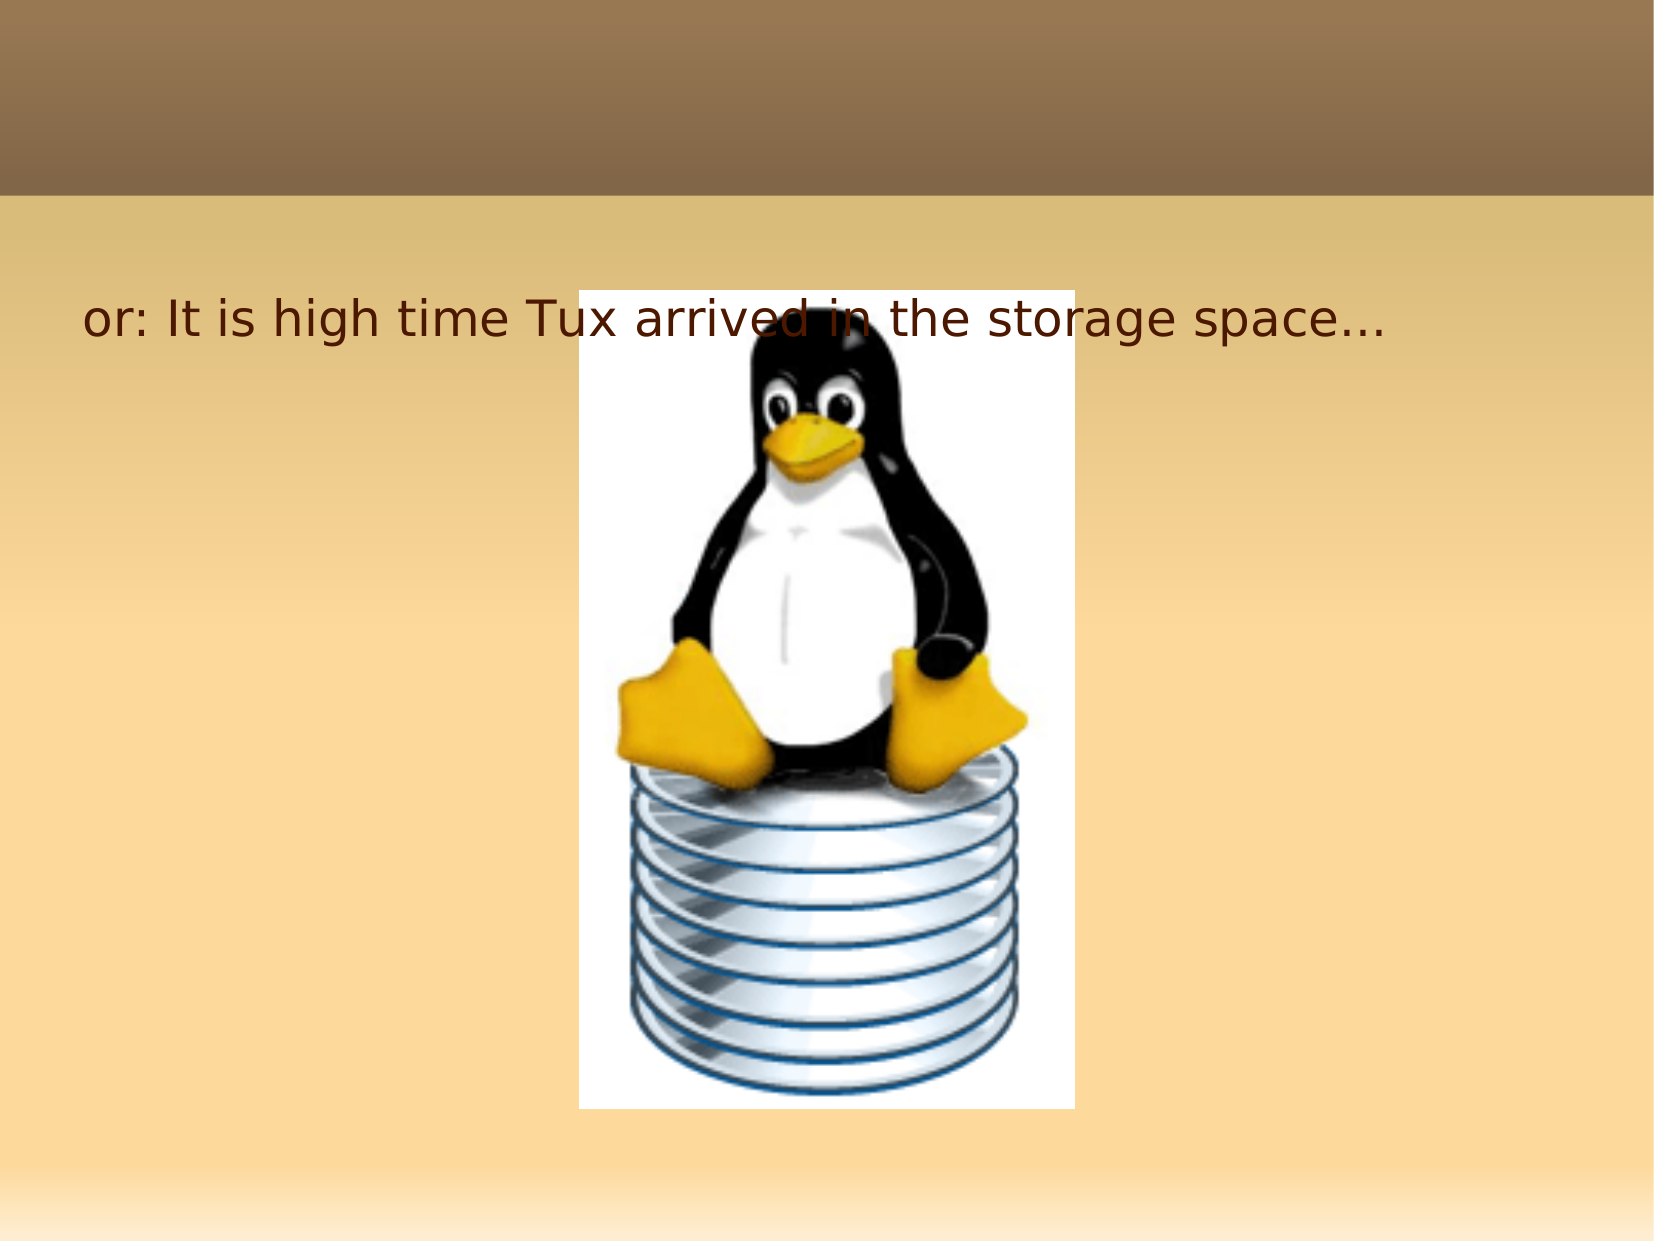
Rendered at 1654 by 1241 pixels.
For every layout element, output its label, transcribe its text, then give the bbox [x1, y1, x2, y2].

picture [0, 0, 1654, 1241]
title [59, 0, 1595, 497]
list or: It is high time Tux arrived in the storage space... [845, 290, 1572, 1109]
title [190, 312, 198, 332]
